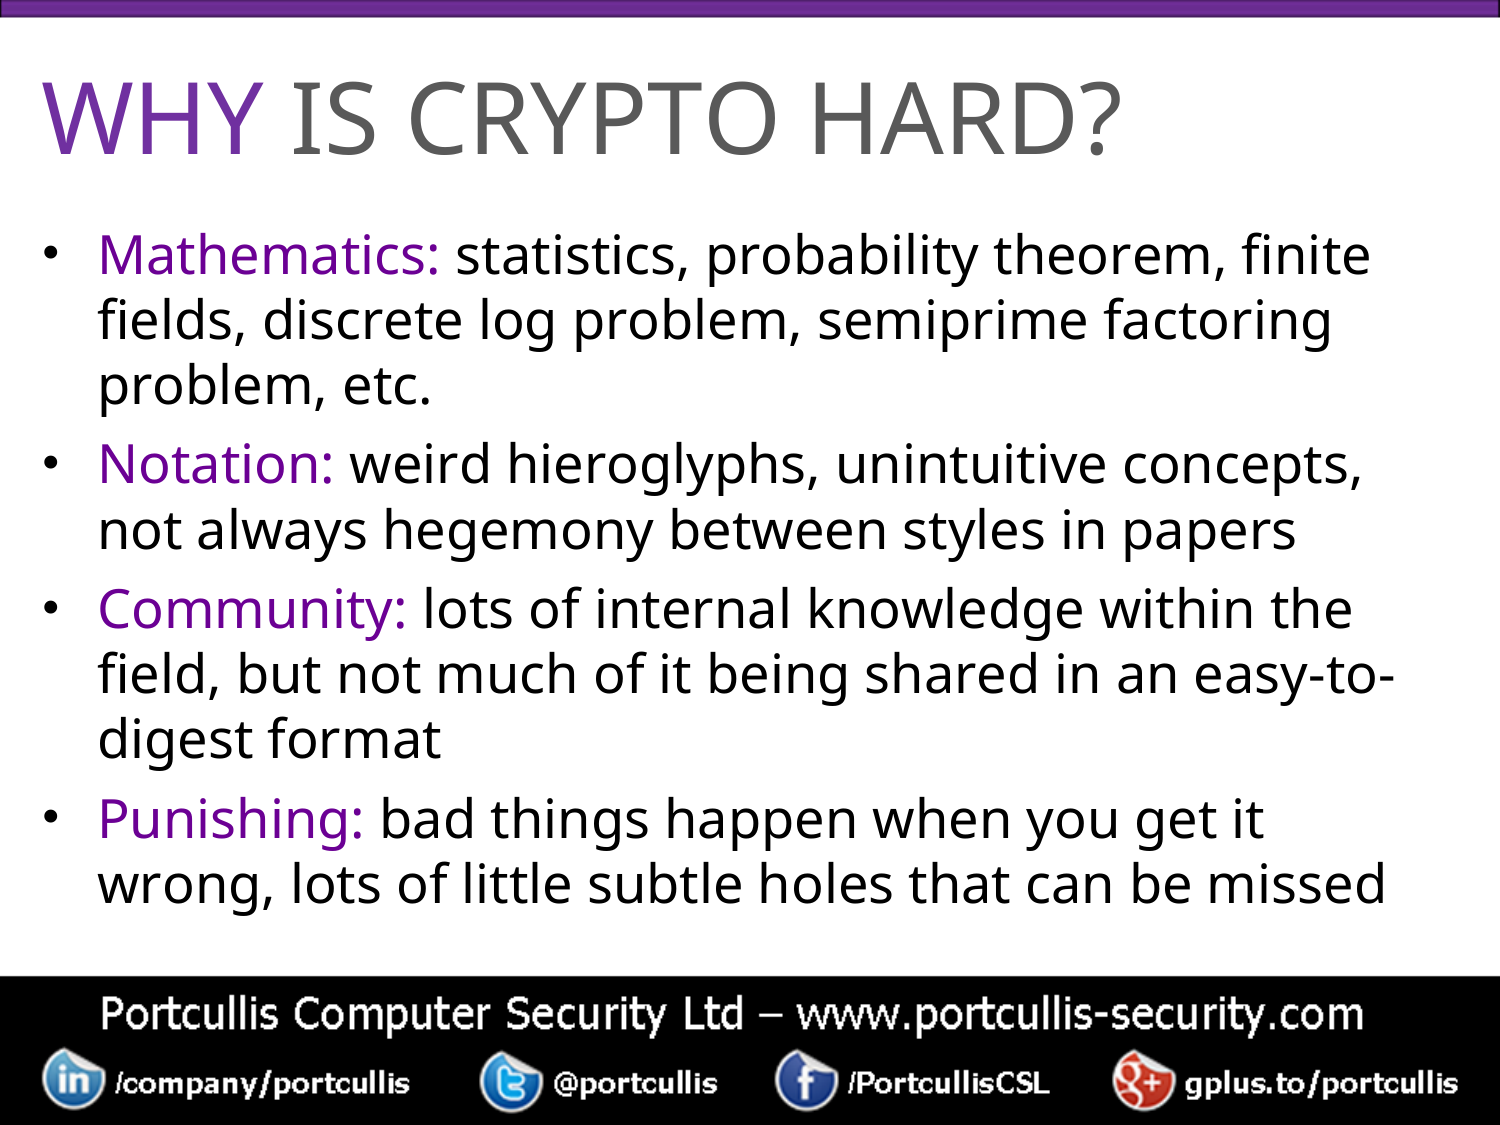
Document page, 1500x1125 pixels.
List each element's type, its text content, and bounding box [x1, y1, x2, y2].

picture [0, 0, 1500, 1125]
list Mathematics: statistics, probability theorem, finite fields, discrete log problem, semiprime factoring problem, etc. Notation: weird hieroglyphs, unintuitive concepts, not always hegemony between styles in papers Community: lots of internal knowledge within the field, but not much of it being shared in an easy-to-digest format Punishing: bad things happen when you get it wrong, lots of little subtle holes that can be missed [41, 219, 1428, 965]
title WHY IS CRYPTO HARD? [41, 42, 1434, 202]
